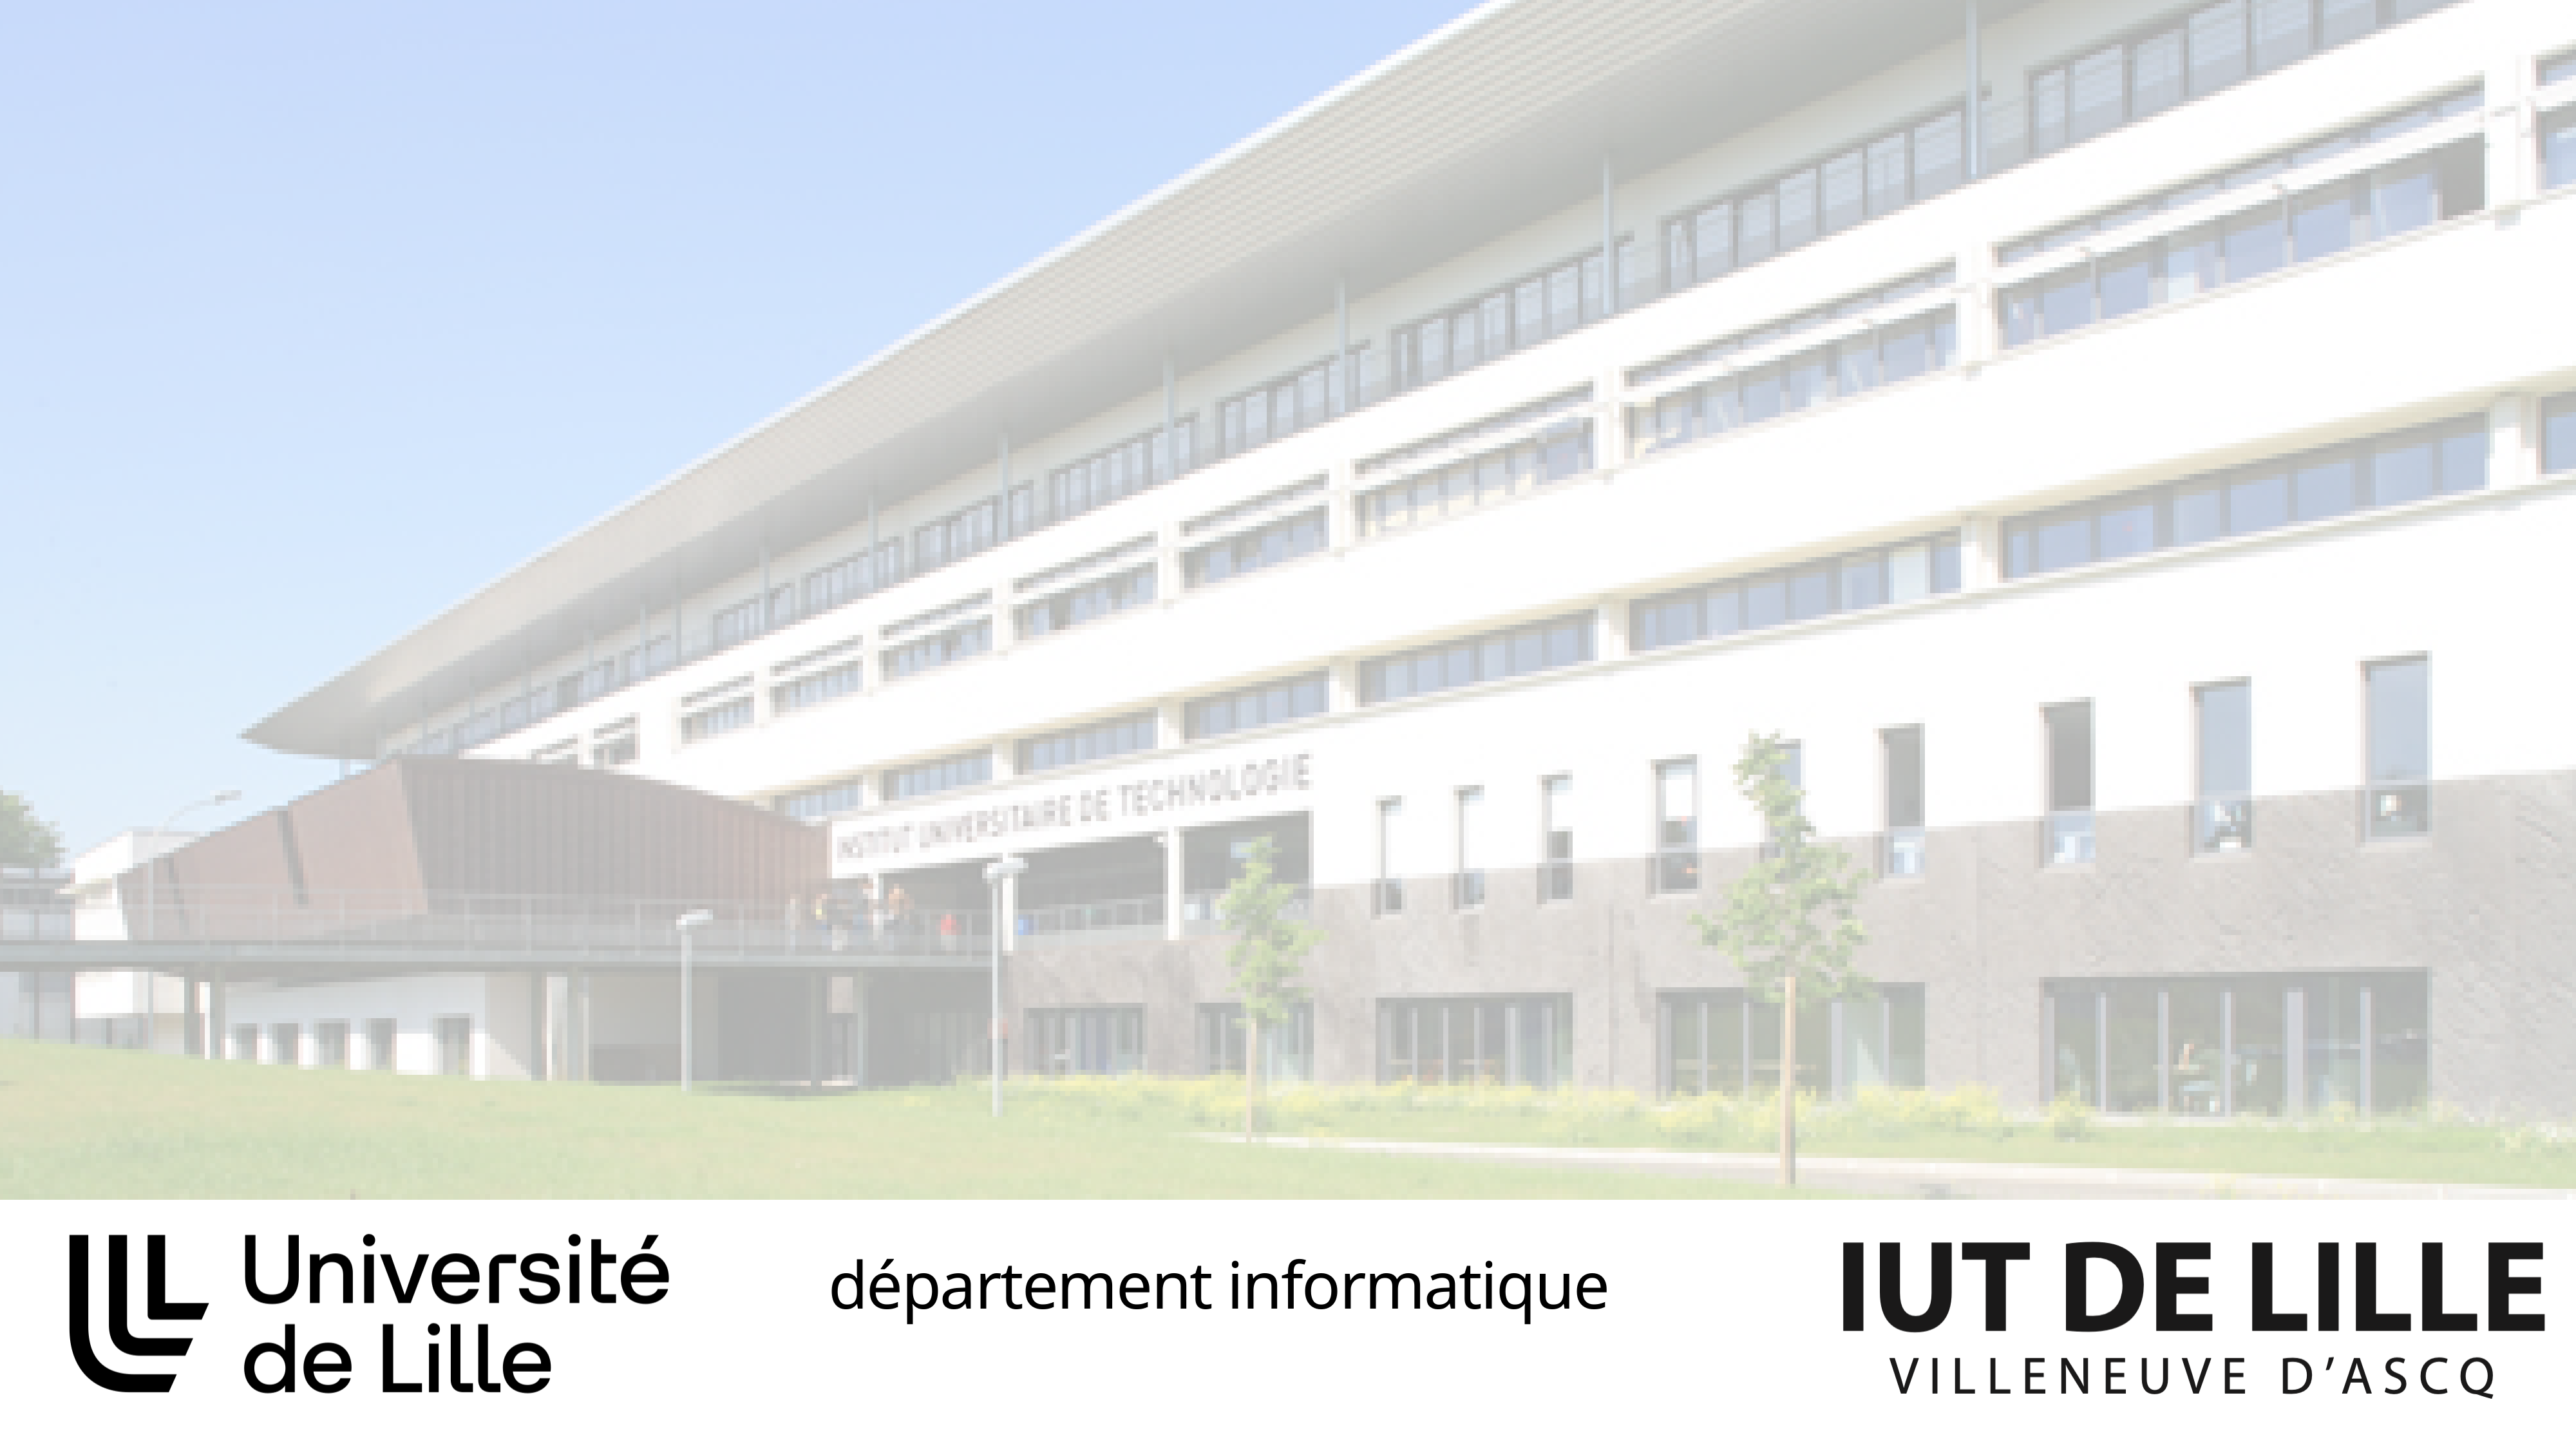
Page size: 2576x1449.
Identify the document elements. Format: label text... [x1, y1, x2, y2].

picture [1835, 1222, 2550, 1406]
picture [0, 0, 2576, 1449]
text_box département informatique [822, 1253, 1687, 1374]
